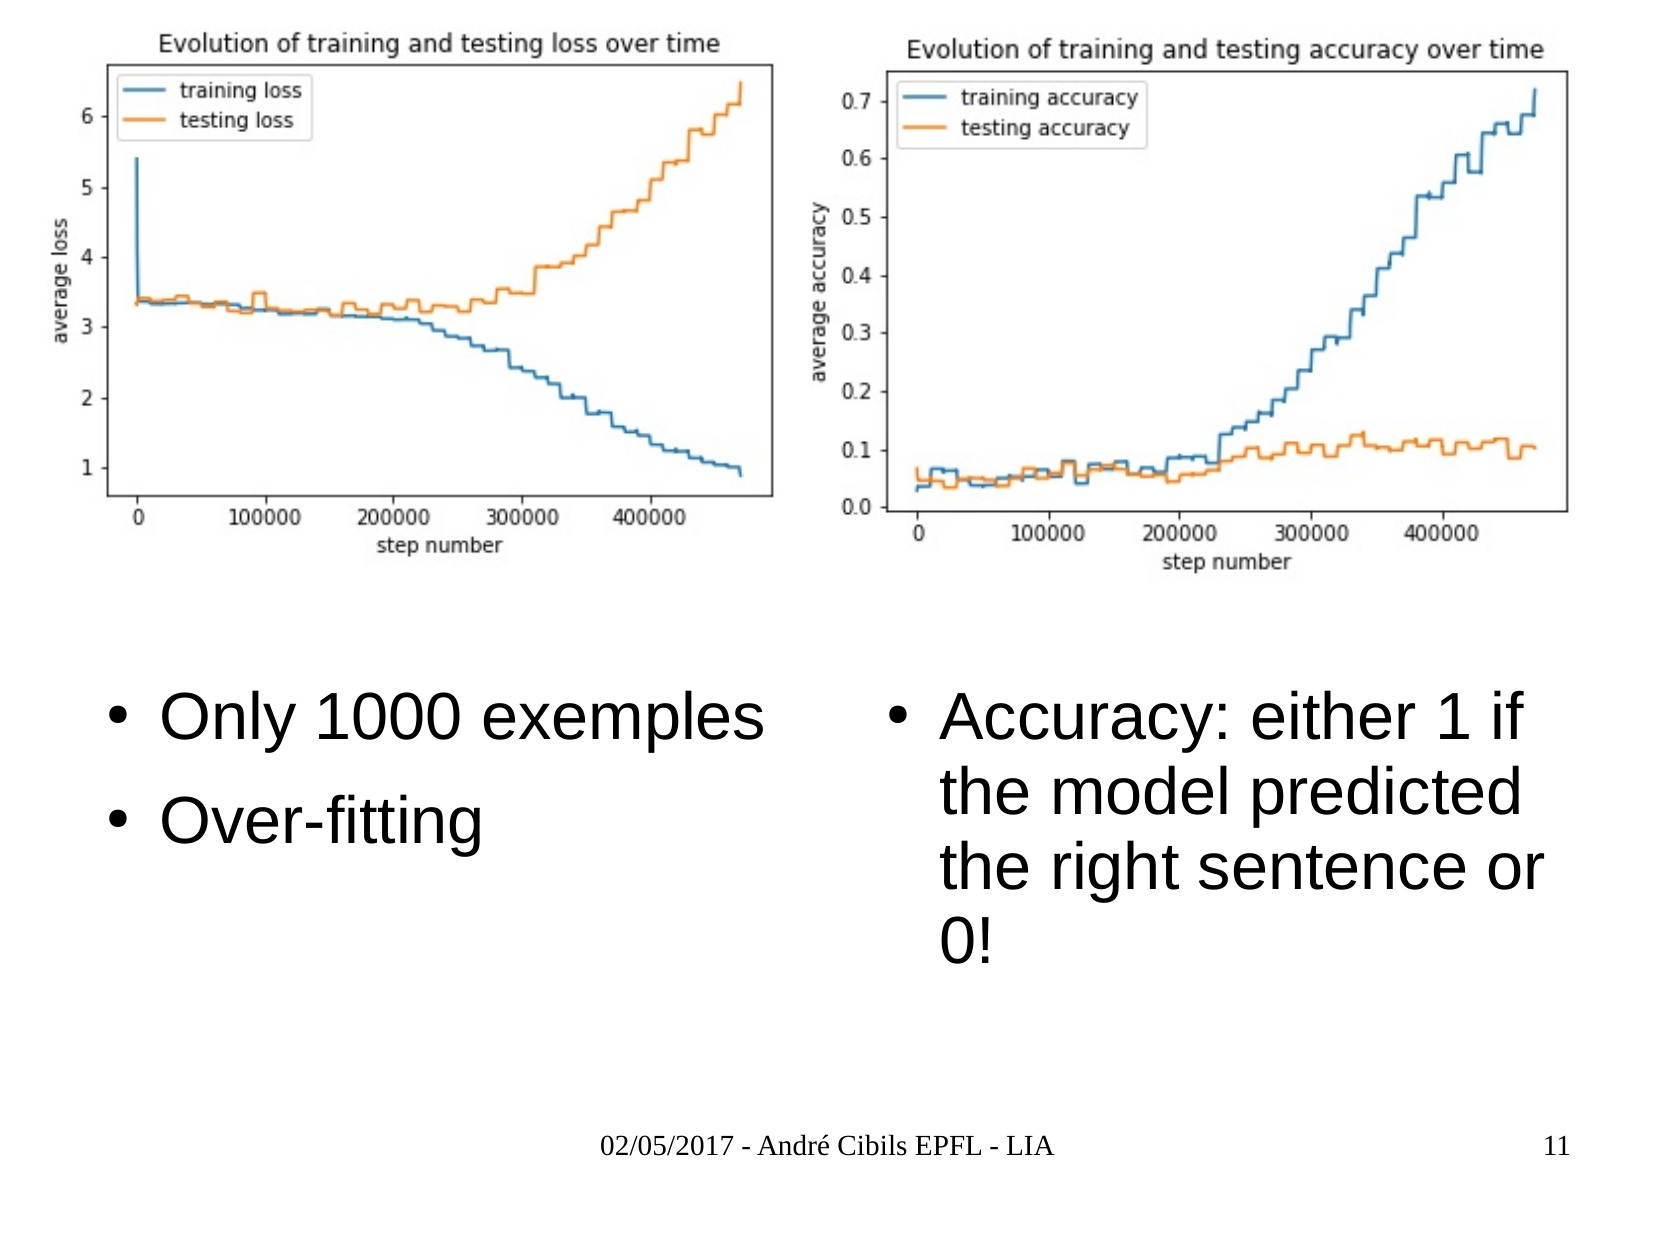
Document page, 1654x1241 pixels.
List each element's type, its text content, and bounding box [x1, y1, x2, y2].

list Accuracy: either 1 if the model predicted the right sentence or 0! [868, 679, 1595, 1241]
list Only 1000 exemples Over-fitting [88, 679, 815, 1168]
picture [0, 0, 1654, 584]
